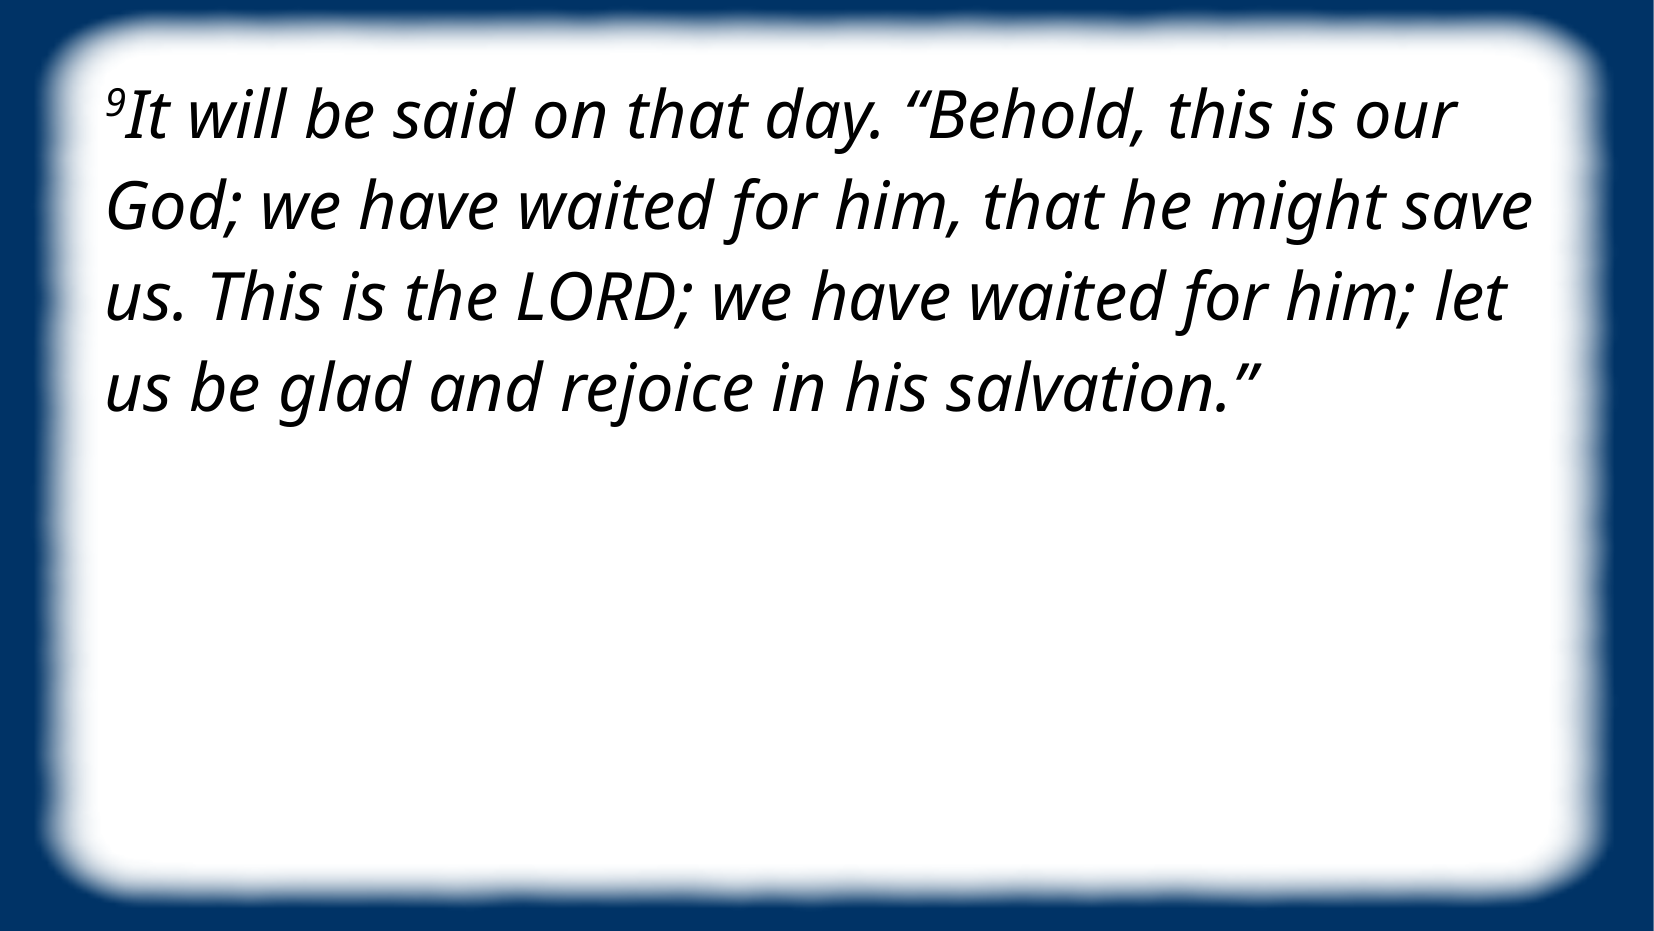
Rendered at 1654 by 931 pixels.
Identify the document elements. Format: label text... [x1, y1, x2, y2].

picture [0, 0, 1654, 931]
text_box 9It will be said on that day. “Behold, this is our God; we have waited for him, that he might save us. This is the LORD; we have waited for him; let us be glad and rejoice in his salvation.” [90, 60, 1561, 451]
